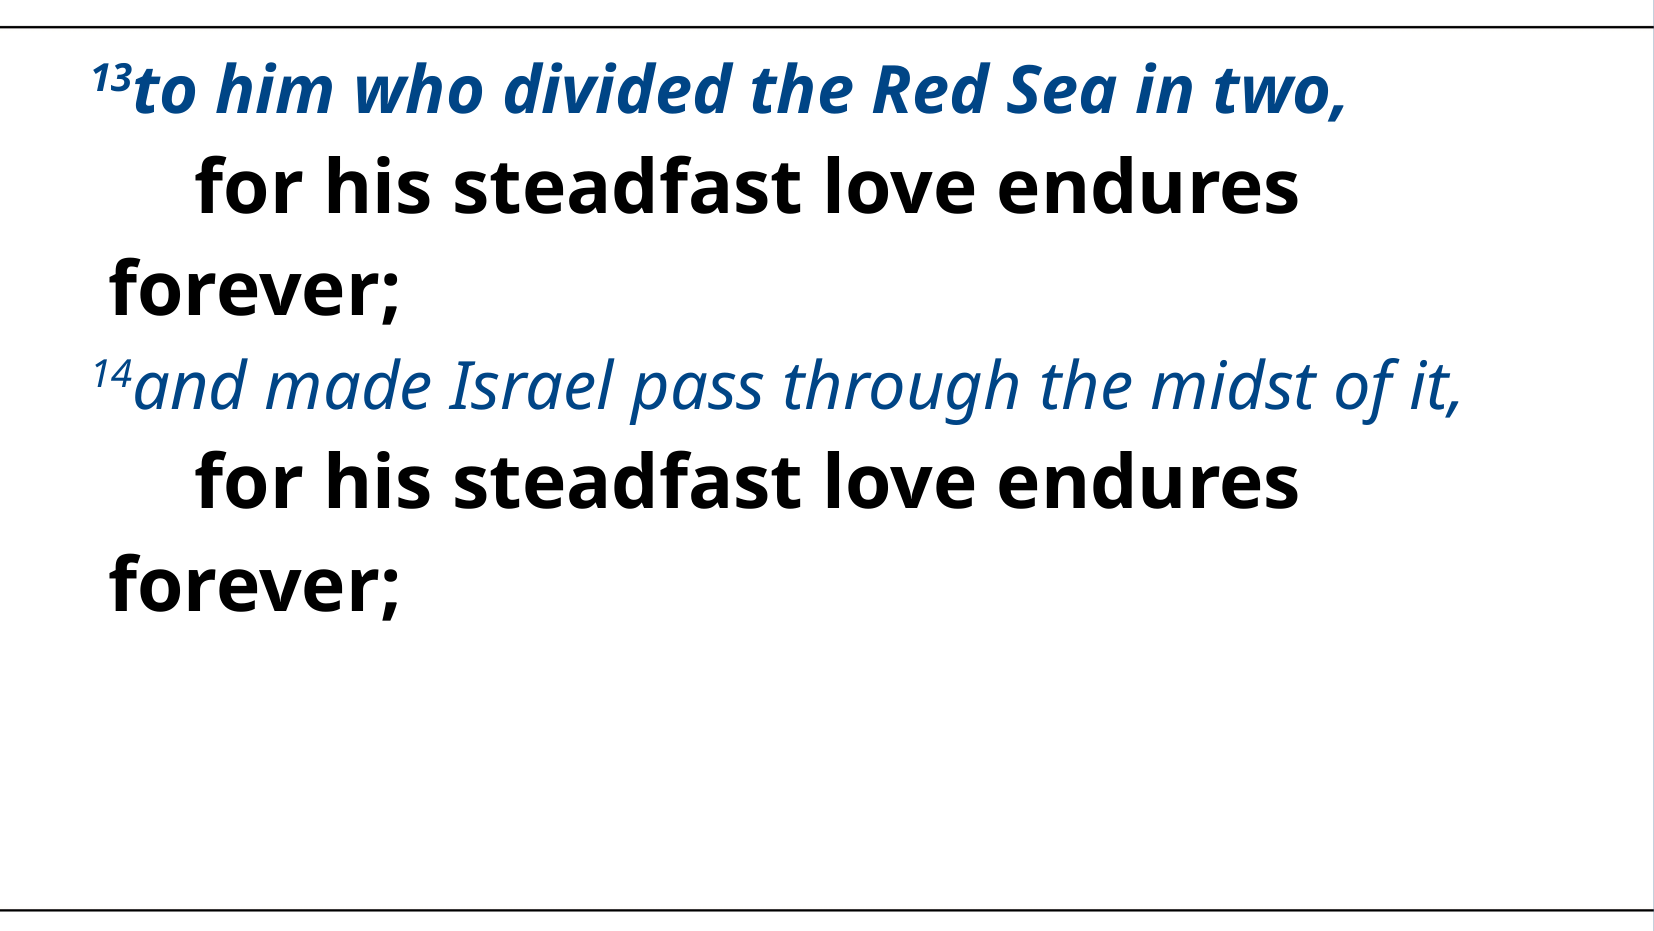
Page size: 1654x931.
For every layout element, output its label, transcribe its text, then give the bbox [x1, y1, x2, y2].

picture [0, 0, 1654, 931]
text_box 13to him who divided the Red Sea in two, for his steadfast love endures forever; 14and made Israel pass through the midst of it, for his steadfast love endures forever; [75, 35, 1576, 428]
